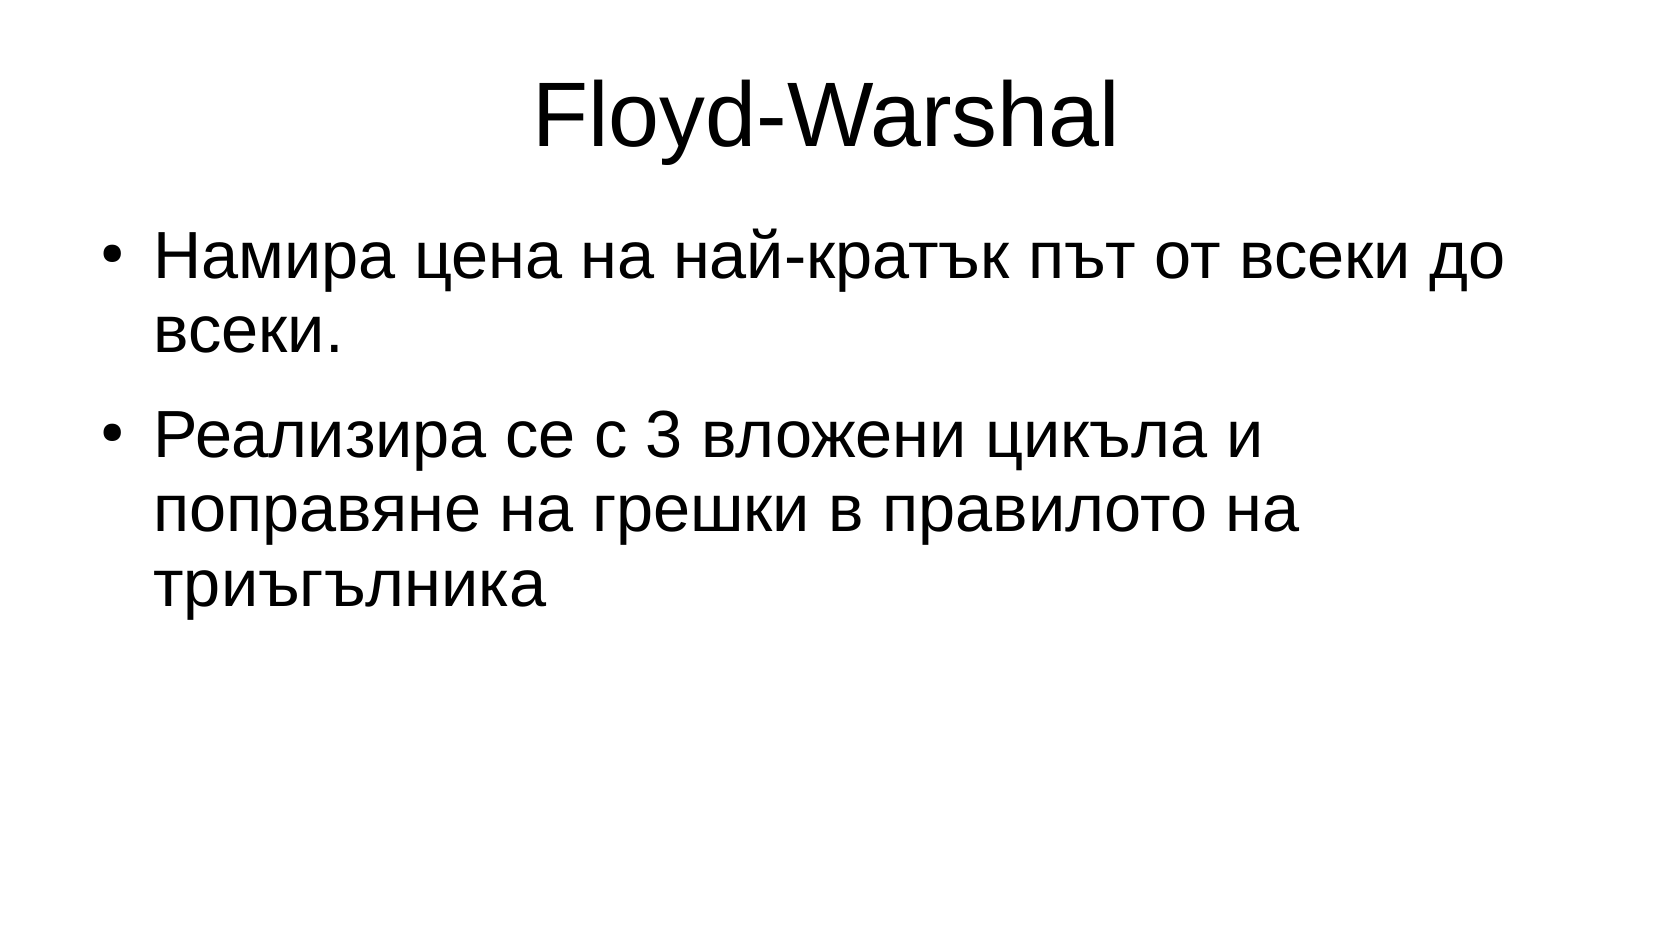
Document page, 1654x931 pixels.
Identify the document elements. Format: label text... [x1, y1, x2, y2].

list Намира цена на най-кратък път от всеки до всеки. Реализира се с 3 вложени цикъла и поправяне на грешки в правилото на триъгълника [82, 217, 1571, 758]
title Floyd-Warshal [82, 37, 1571, 193]
